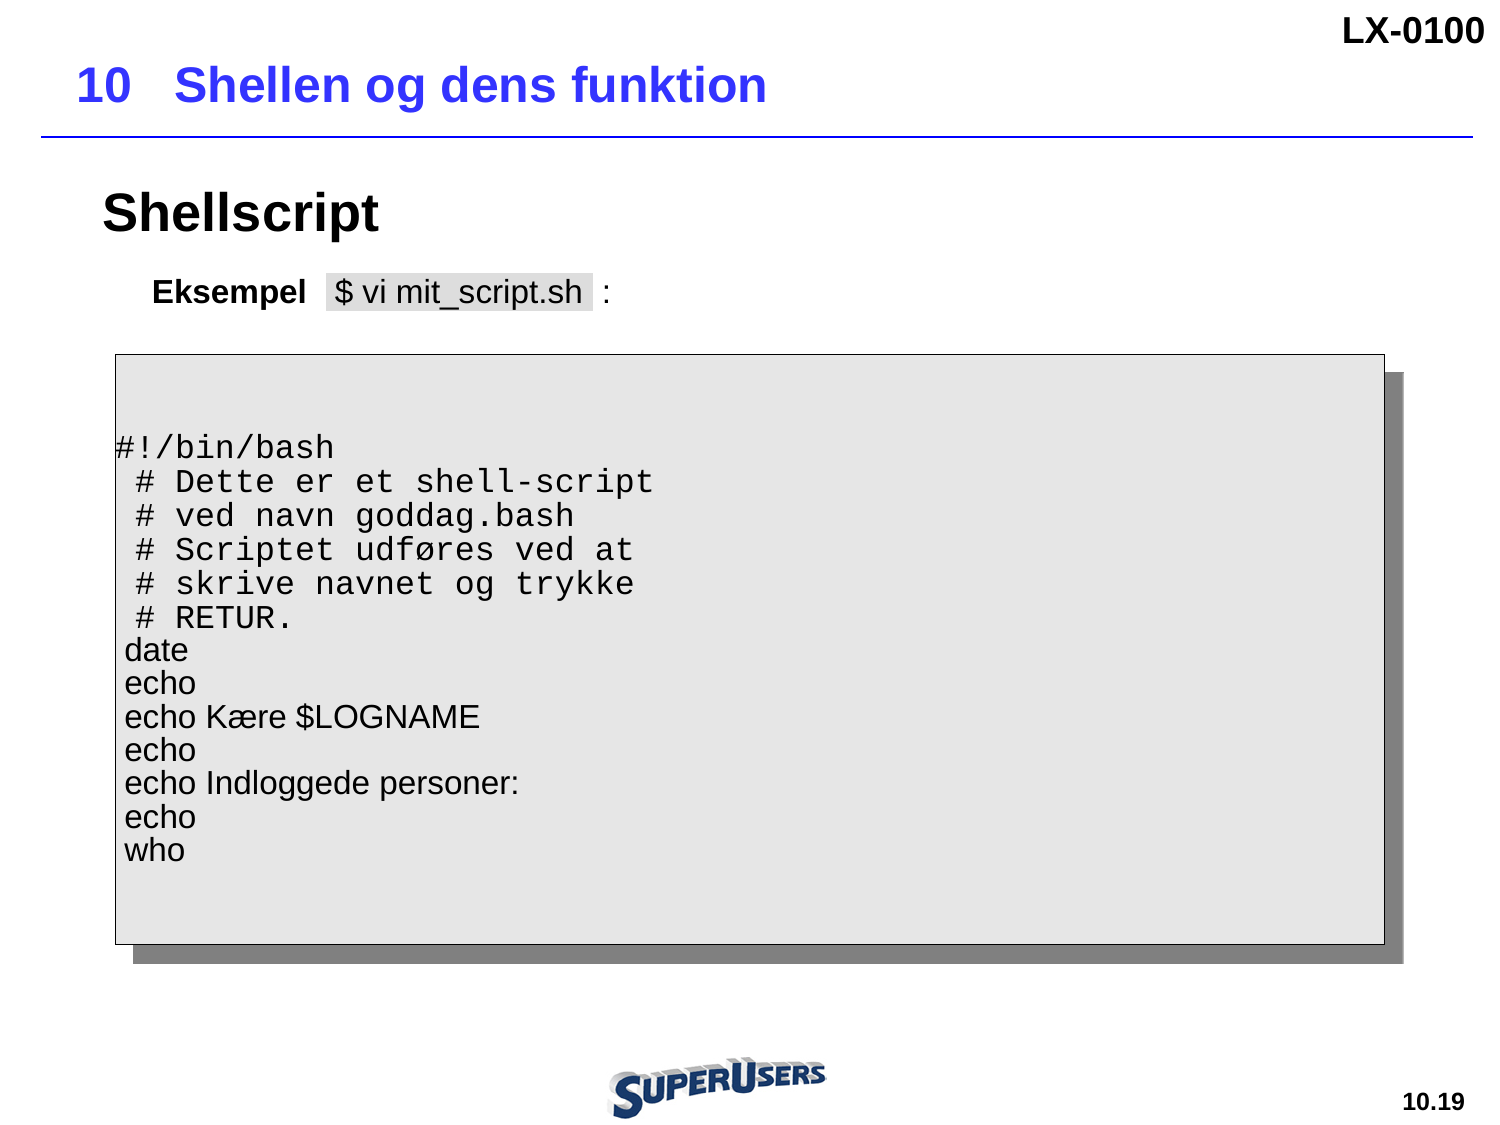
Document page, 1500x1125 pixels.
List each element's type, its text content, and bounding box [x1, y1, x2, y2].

list Eksempel $ vi mit_script.sh : [108, 275, 1418, 928]
title 10 Shellen og dens funktion [76, 39, 1424, 126]
picture [605, 1057, 827, 1122]
text_box #!/bin/bash # Dette er et shell-script # ved navn goddag.bash # Scriptet udføres ved at # skrive navnet og trykke # RETUR. date echo echo Kære $LOGNAME echo echo Indloggede personer: echo who [115, 354, 1385, 945]
list Shellscript [88, 177, 1418, 254]
